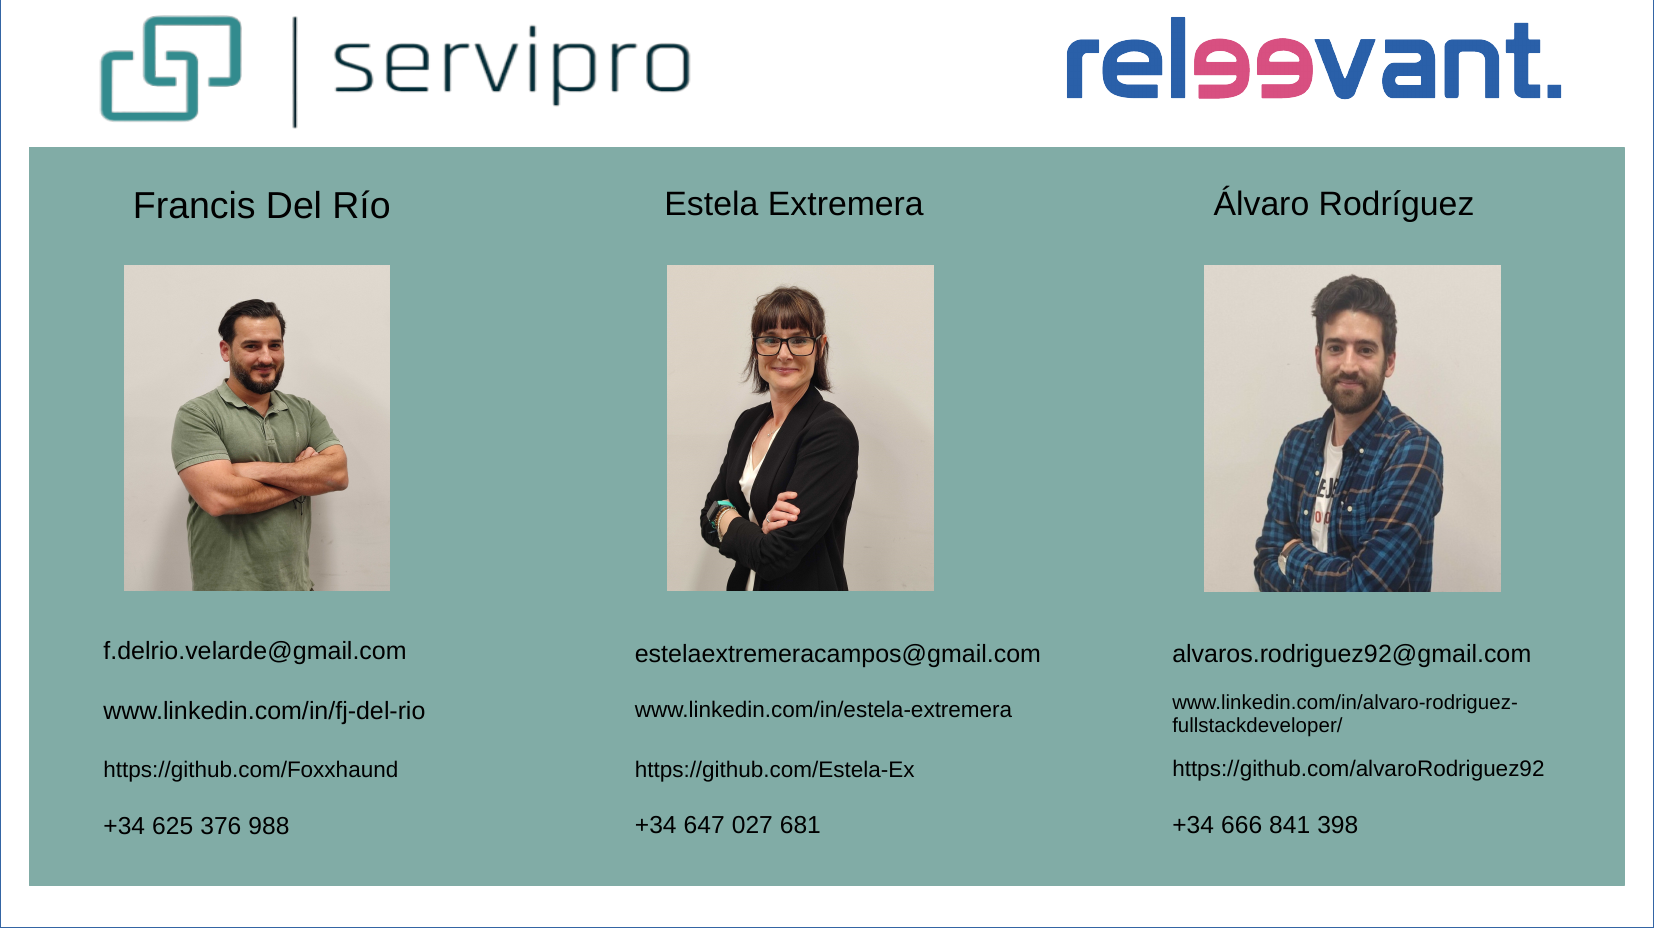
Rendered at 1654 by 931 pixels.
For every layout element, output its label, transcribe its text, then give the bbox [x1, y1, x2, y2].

text_box Álvaro Rodríguez [1198, 177, 1495, 266]
text_box Estela Extremera [649, 177, 945, 266]
text_box https://github.com/Estela-Ex [620, 750, 956, 811]
text_box www.linkedin.com/in/estela-extremera [620, 689, 1063, 751]
text_box +34 625 376 988 [88, 811, 325, 864]
text_box +34 666 841 398 [1157, 803, 1394, 863]
picture [124, 265, 390, 591]
text_box estelaextremeracampos@gmail.com [620, 631, 1063, 689]
text_box Francis Del Río [118, 177, 414, 234]
picture [667, 265, 934, 591]
text_box f.delrio.velarde@gmail.com [88, 629, 443, 690]
text_box www.linkedin.com/in/alvaro-rodriguez-fullstackdeveloper/ [1157, 683, 1601, 745]
picture [1062, 0, 1565, 125]
picture [1204, 265, 1501, 592]
text_box alvaros.rodriguez92@gmail.com [1157, 631, 1571, 683]
text_box https://github.com/alvaroRodriguez92 [1157, 748, 1565, 810]
text_box https://github.com/Foxxhaund [88, 750, 443, 811]
picture [88, 13, 709, 132]
text_box +34 647 027 681 [620, 803, 857, 863]
text_box www.linkedin.com/in/fj-del-rio [88, 690, 443, 750]
text_box [0, 0, 1654, 928]
